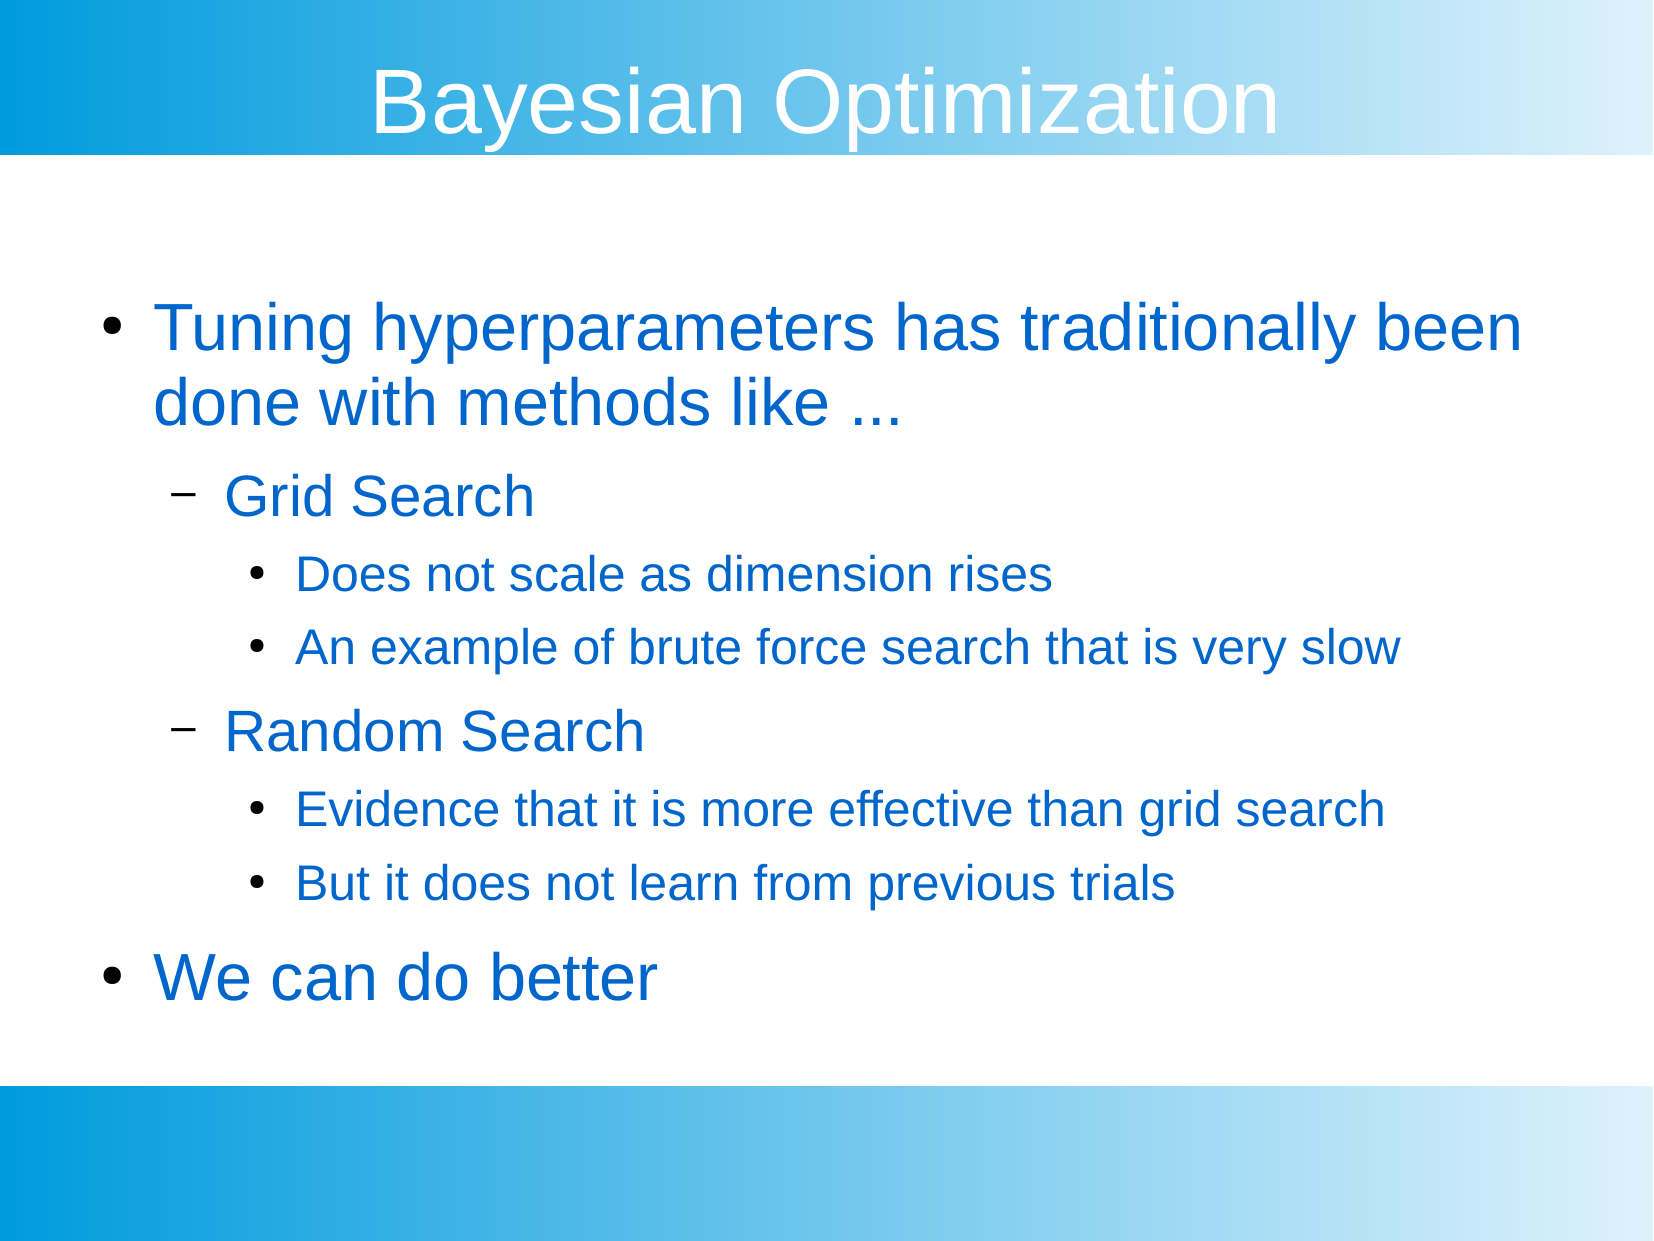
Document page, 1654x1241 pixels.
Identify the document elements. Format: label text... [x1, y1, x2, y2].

list Tuning hyperparameters has traditionally been done with methods like ... Grid Search Does not scale as dimension rises An example of brute force search that is very slow Random Search Evidence that it is more effective than grid search But it does not learn from previous trials We can do better [82, 290, 1571, 1010]
title Bayesian Optimization [82, 49, 1571, 155]
